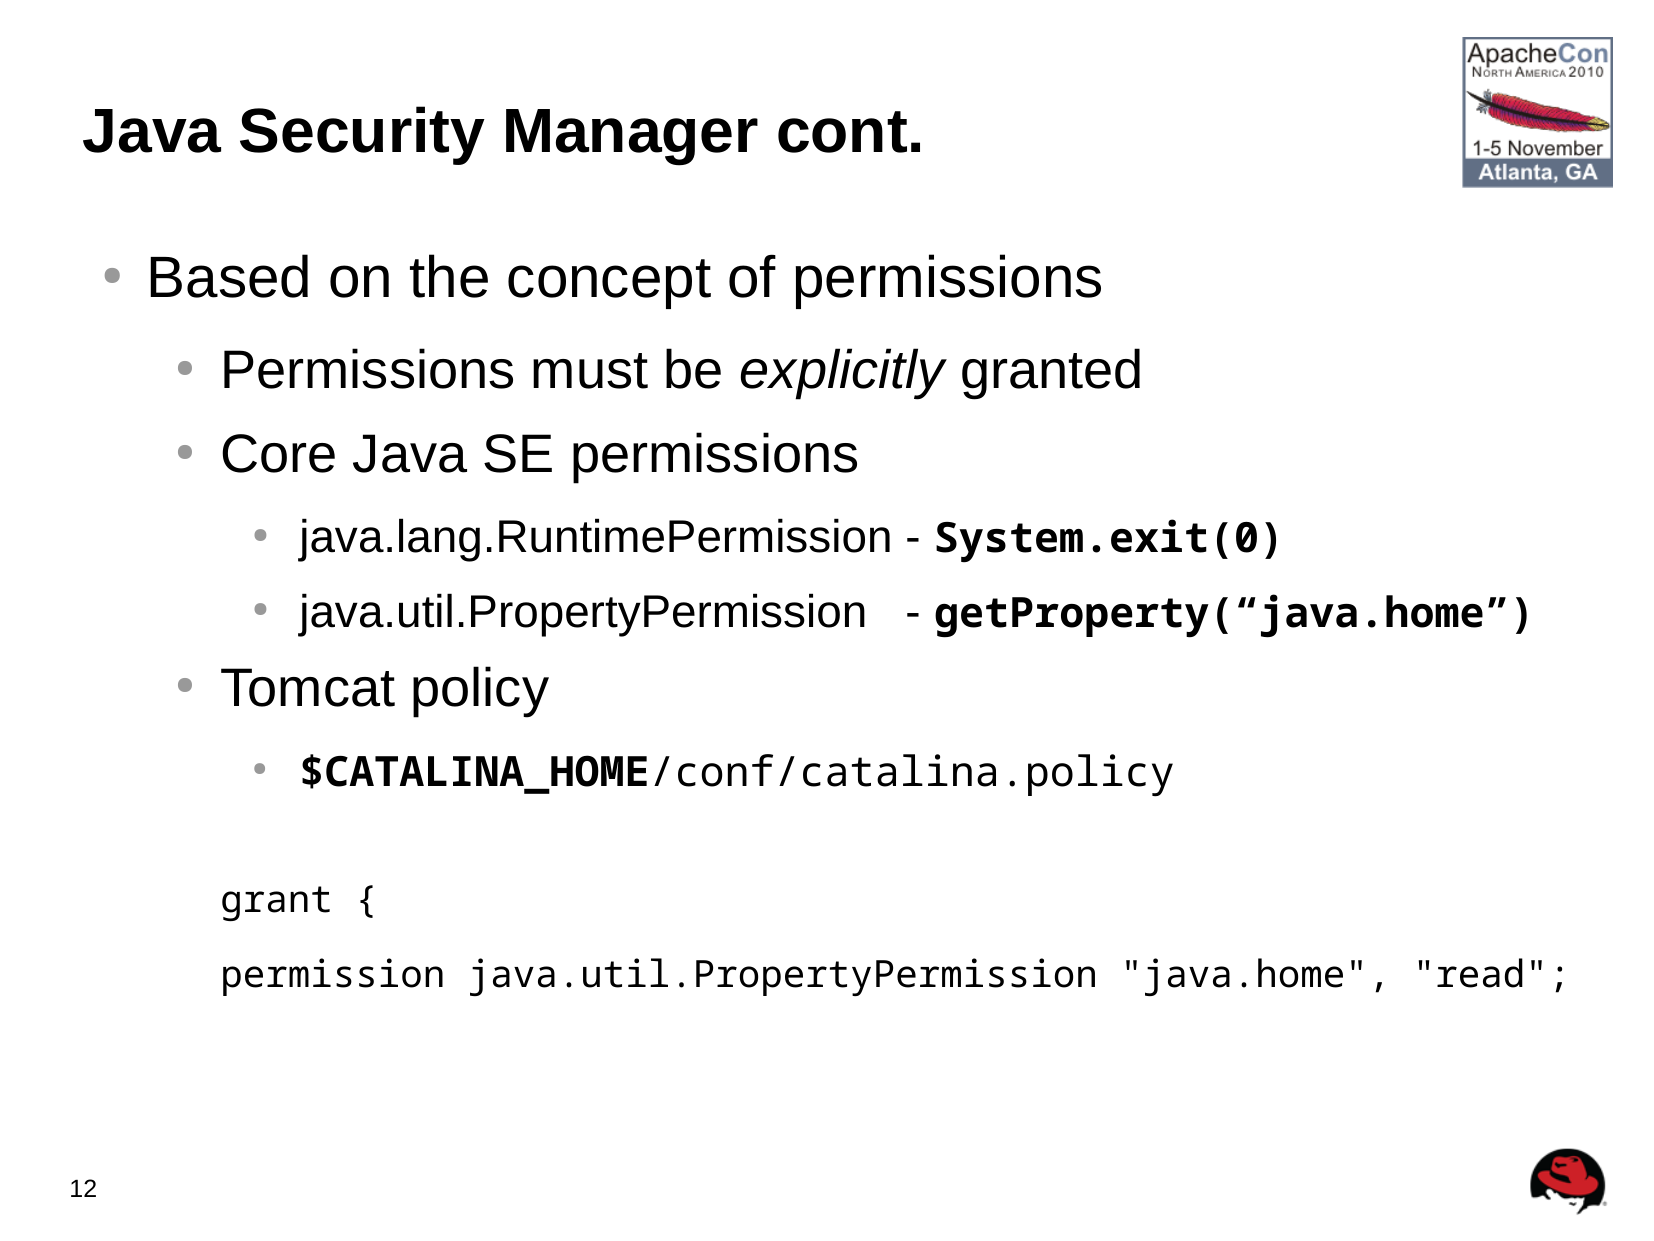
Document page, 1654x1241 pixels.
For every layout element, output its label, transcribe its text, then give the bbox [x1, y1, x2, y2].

list Based on the concept of permissions Permissions must be explicitly granted Core Java SE permissions java.lang.RuntimePermission - System.exit(0) java.util.PropertyPermission - getProperty(“java.home”) Tomcat policy $CATALINA_HOME/conf/catalina.policy grant { permission java.util.PropertyPermission "java.home", "read"; [86, 244, 1576, 1024]
picture [1529, 1146, 1613, 1224]
picture [1462, 37, 1613, 188]
title Java Security Manager cont. [82, 45, 1571, 218]
